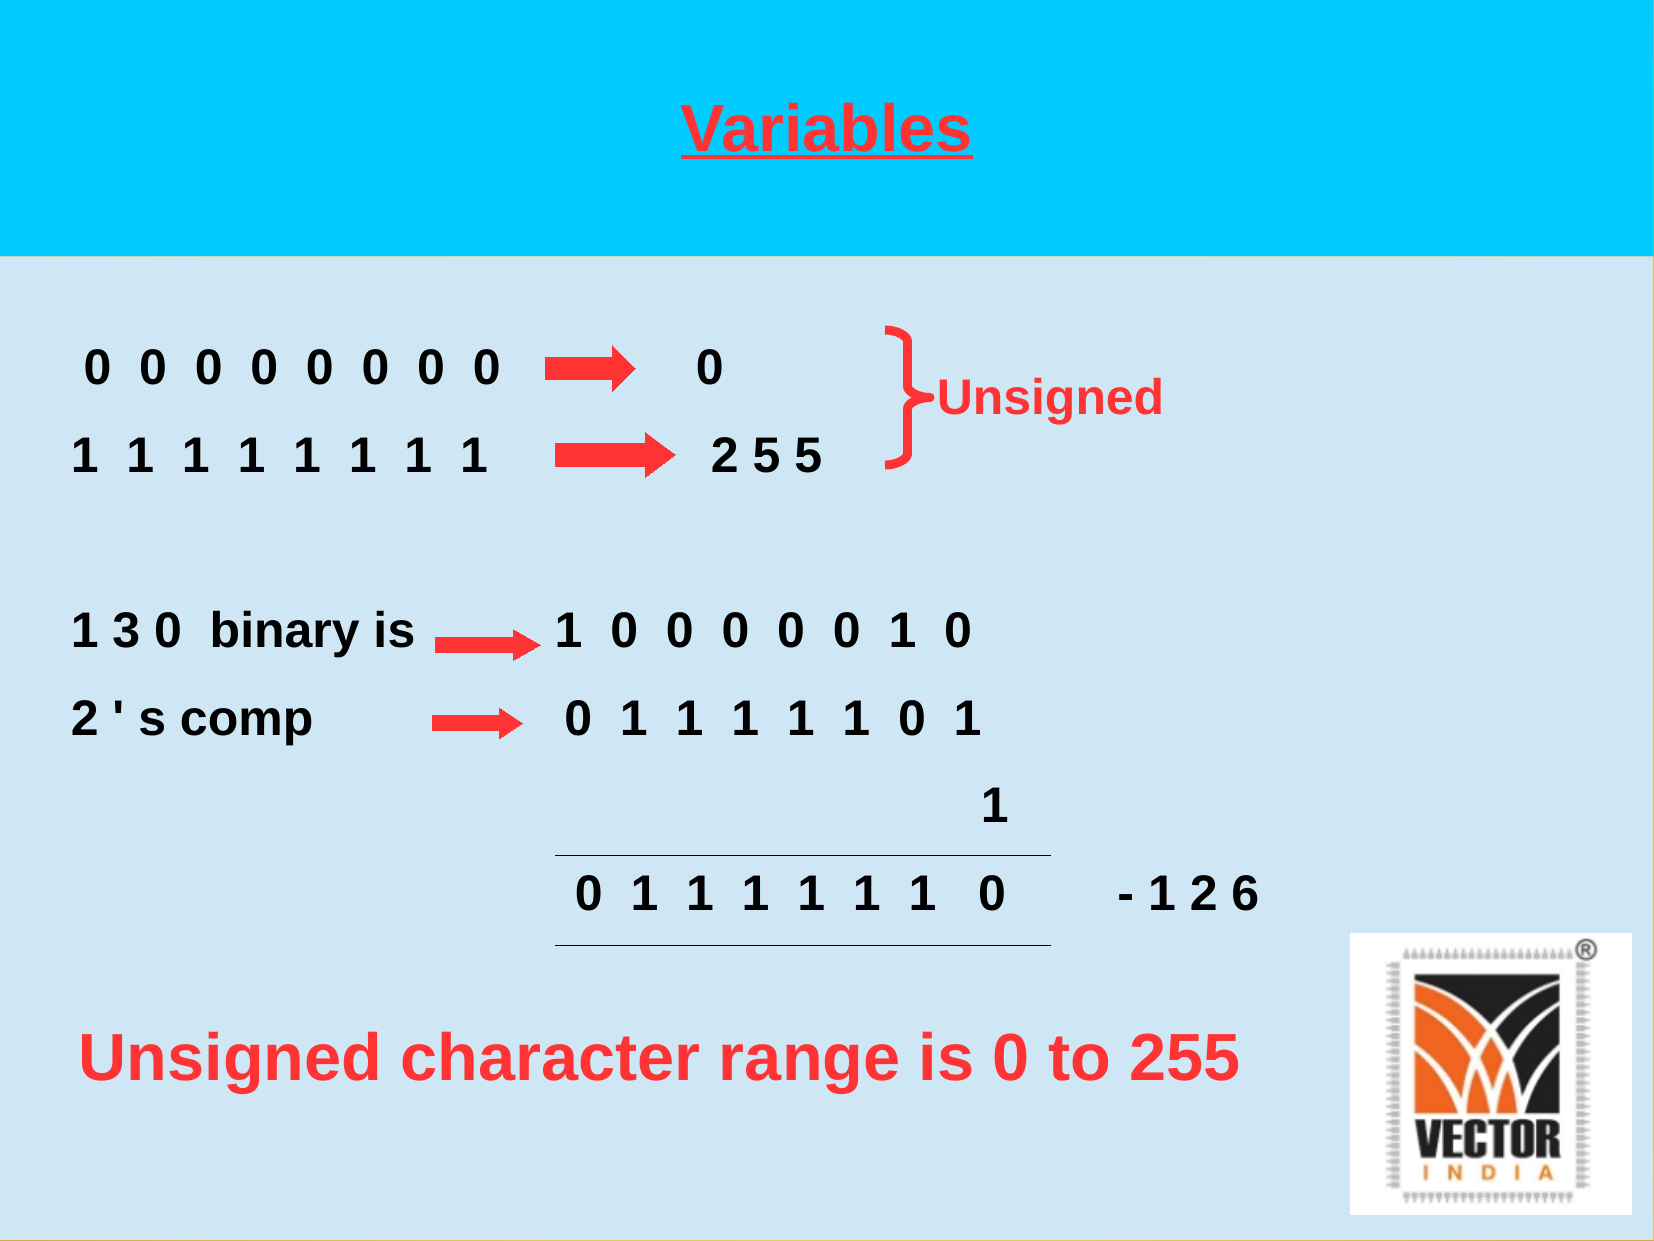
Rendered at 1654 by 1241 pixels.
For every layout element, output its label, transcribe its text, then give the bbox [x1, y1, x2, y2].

text_box [432, 708, 523, 739]
text_box [435, 630, 541, 661]
picture [1350, 933, 1632, 1216]
text_box [545, 345, 636, 392]
text_box Unsigned [765, 360, 1351, 436]
list 0 0 0 0 0 0 0 0 0 1 1 1 1 1 1 1 1 2 5 5 1 3 0 binary is 1 0 0 0 0 0 1 0 2 ' s comp 0 1 1 1 1 1 0 1 1 0 1 1 1 1 1 1 0 - 1 2 6 [0, 256, 1654, 1241]
text_box Unsigned character range is 0 to 255 [0, 1020, 1321, 1095]
text_box [555, 432, 676, 478]
title Variables [0, 0, 1654, 256]
